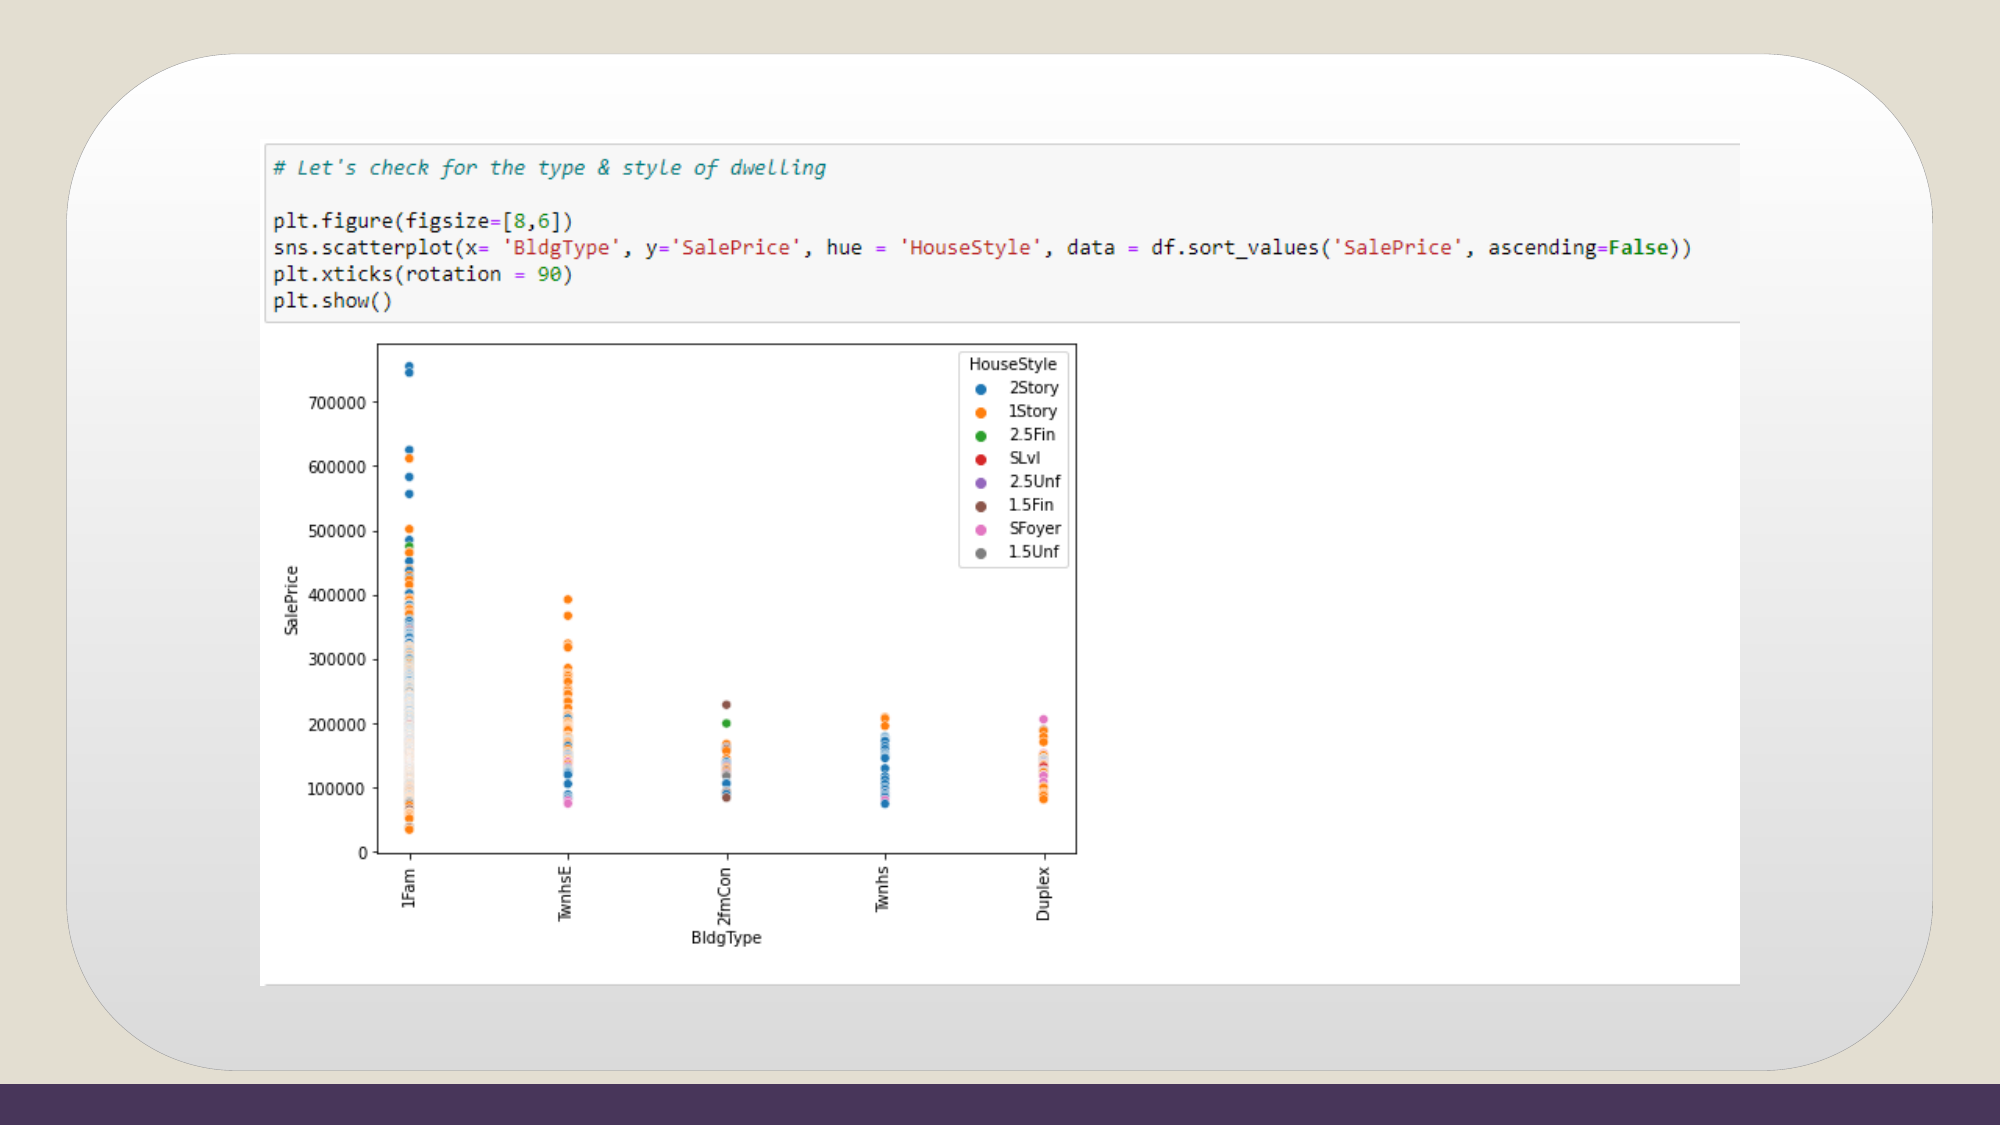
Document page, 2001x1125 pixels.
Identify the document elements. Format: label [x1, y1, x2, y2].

text_box [0, 1084, 2000, 1125]
picture [260, 139, 1740, 986]
